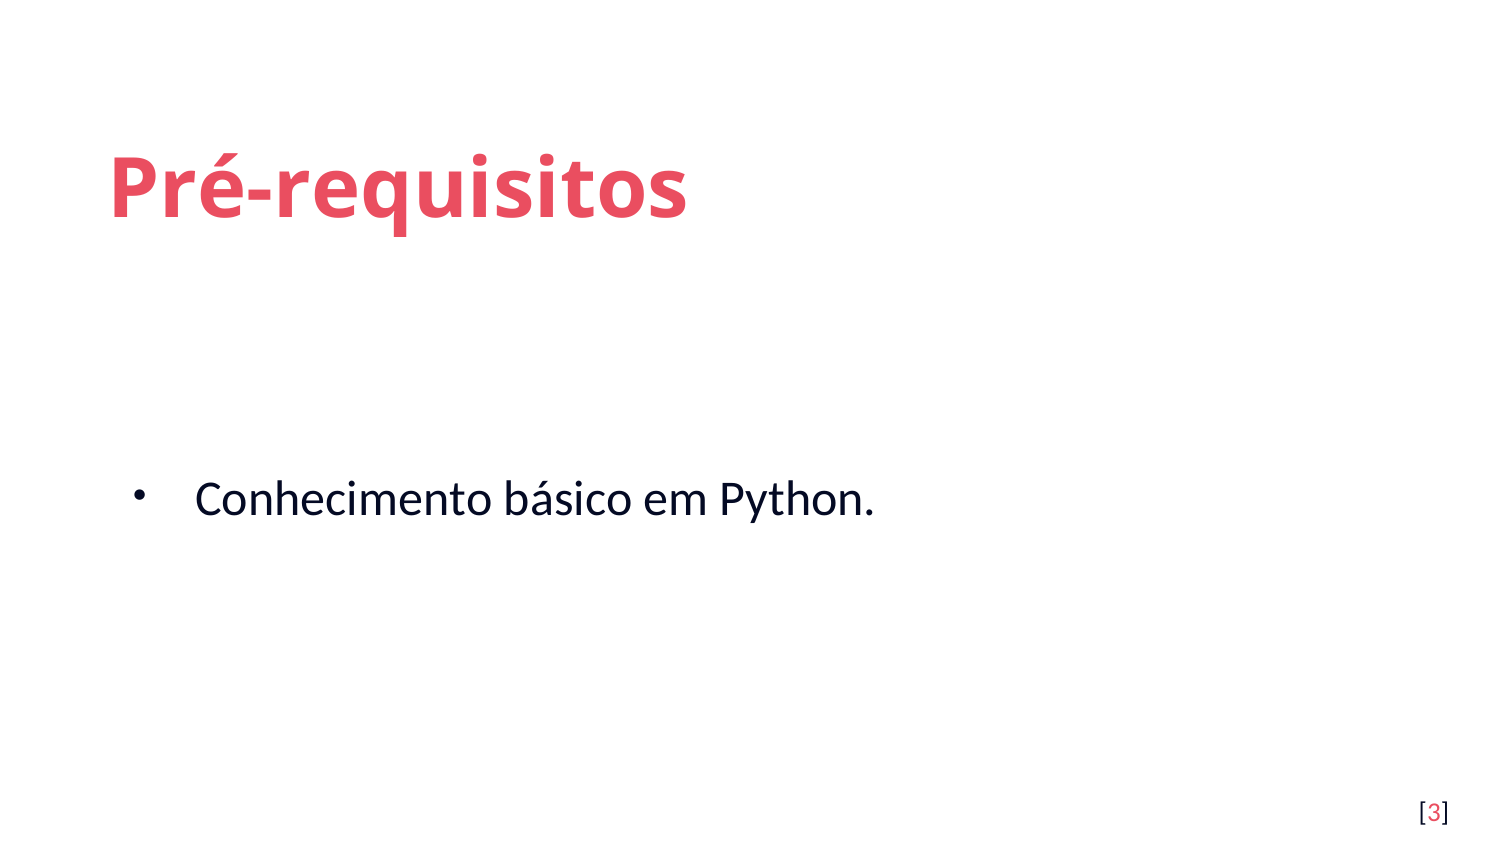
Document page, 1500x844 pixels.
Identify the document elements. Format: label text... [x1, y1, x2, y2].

text_box Pré-requisitos [92, 104, 1408, 243]
slide_number [3] [1403, 779, 1494, 844]
text_box Conhecimento básico em Python. [92, 243, 1408, 749]
